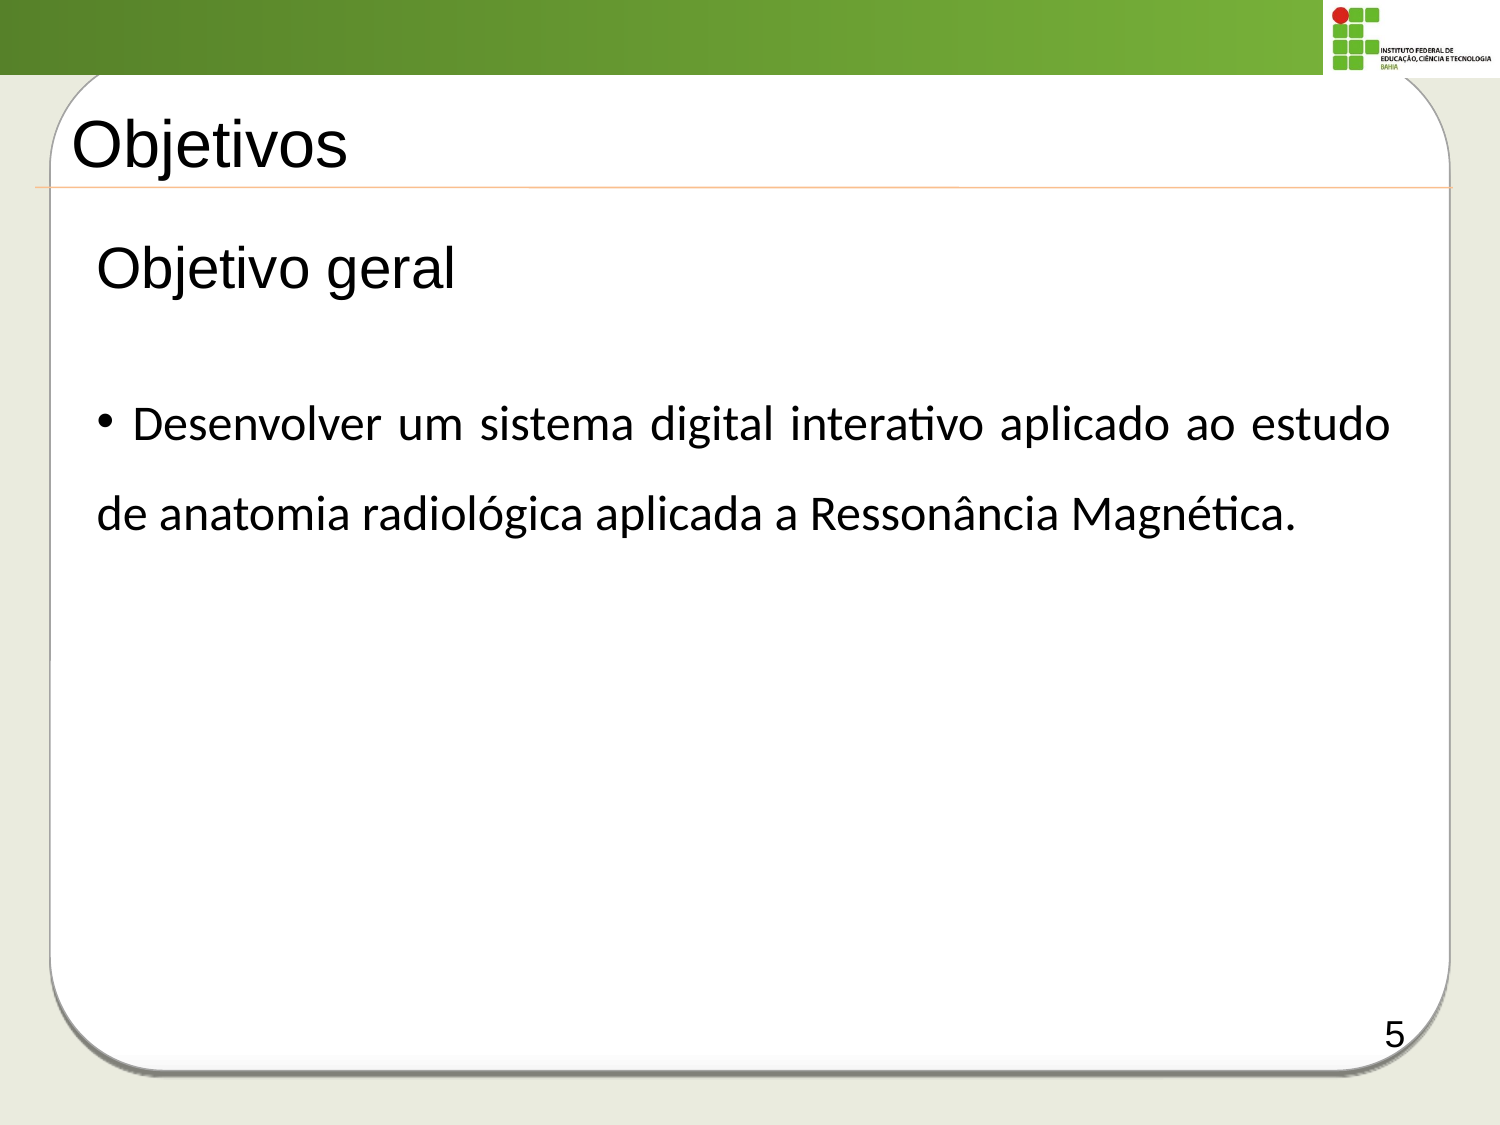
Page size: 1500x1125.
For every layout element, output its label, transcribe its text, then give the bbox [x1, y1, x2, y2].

text_box <number> [1369, 1002, 1445, 1063]
text_box Objetivos [56, 93, 1500, 189]
text_box [0, 0, 1323, 75]
picture [1323, 0, 1500, 79]
text_box Objetivo geral Desenvolver um sistema digital interativo aplicado ao estudo de anatomia radiológica aplicada a Ressonância Magnética. [81, 222, 1407, 558]
